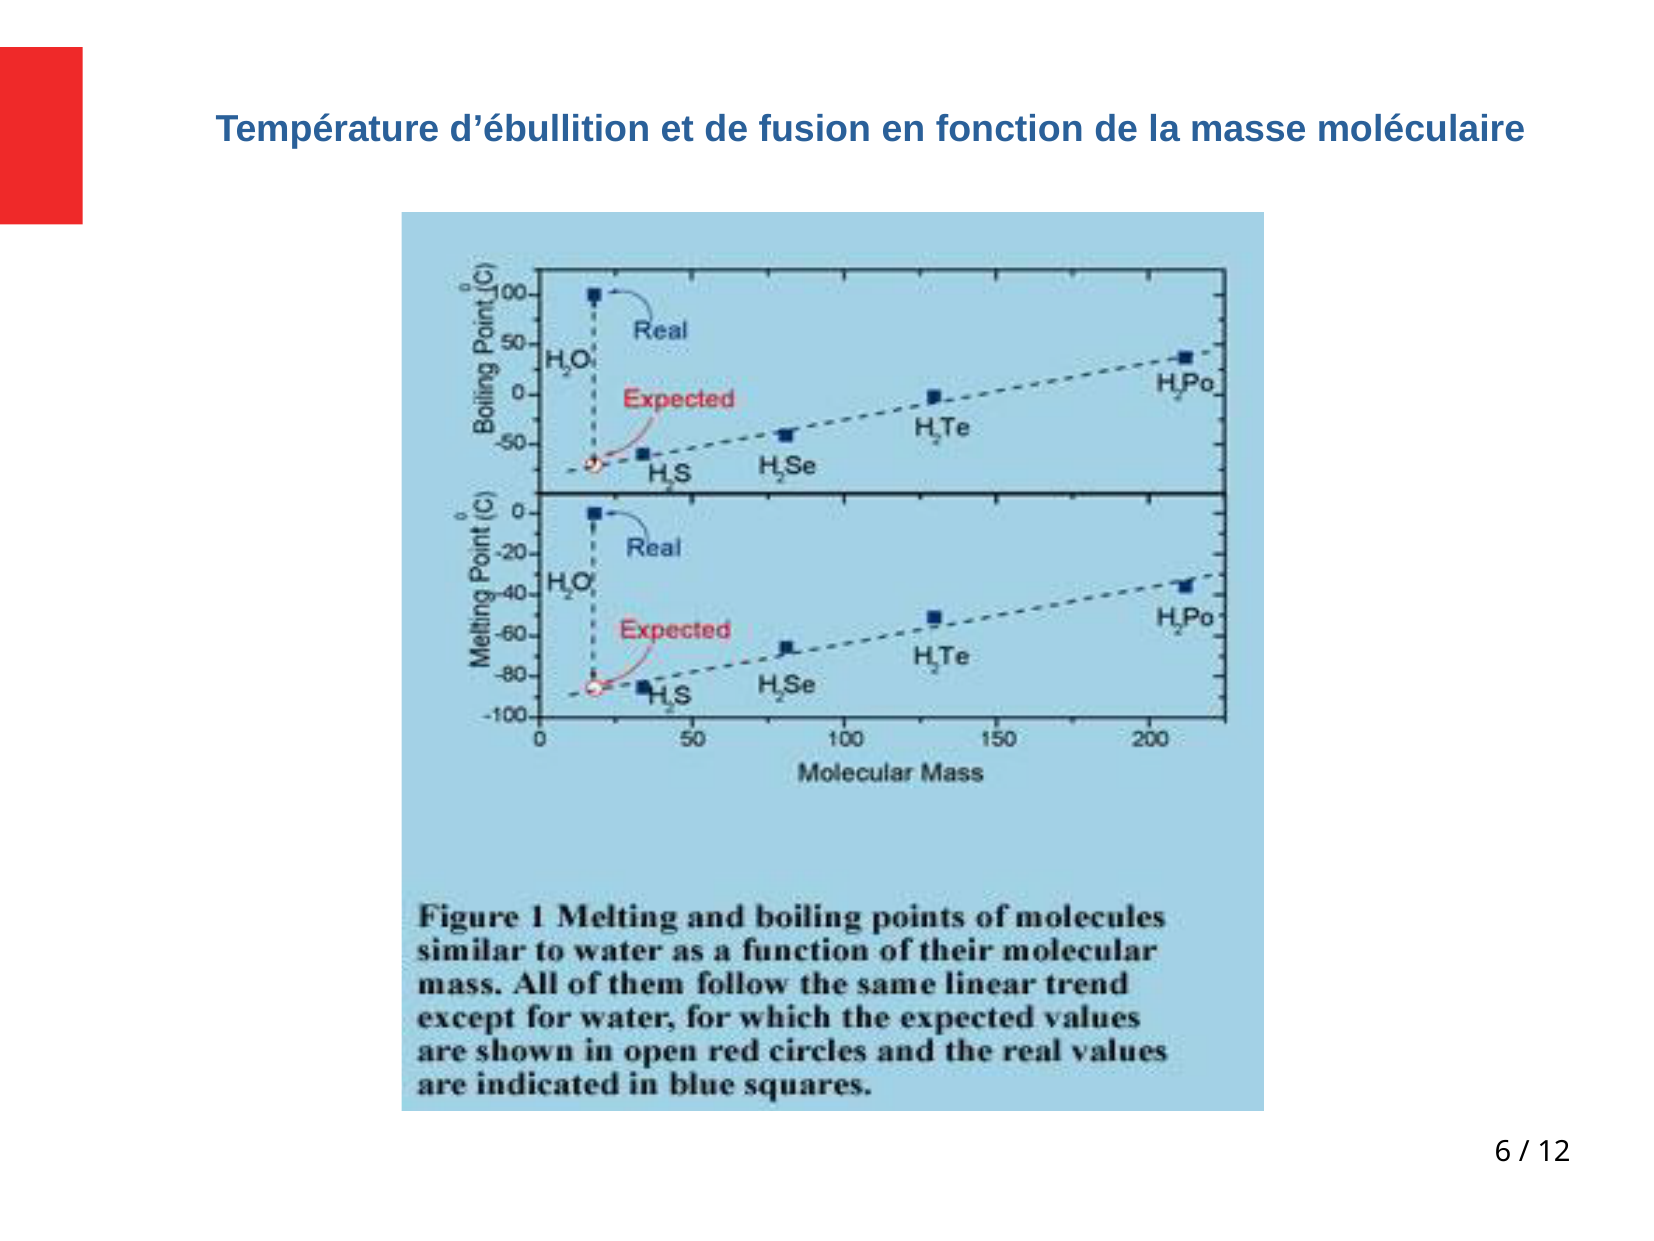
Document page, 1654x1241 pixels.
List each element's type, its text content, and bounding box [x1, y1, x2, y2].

text_box Température d’ébullition et de fusion en fonction de la masse moléculaire [200, 100, 1548, 200]
picture [401, 212, 1264, 1111]
